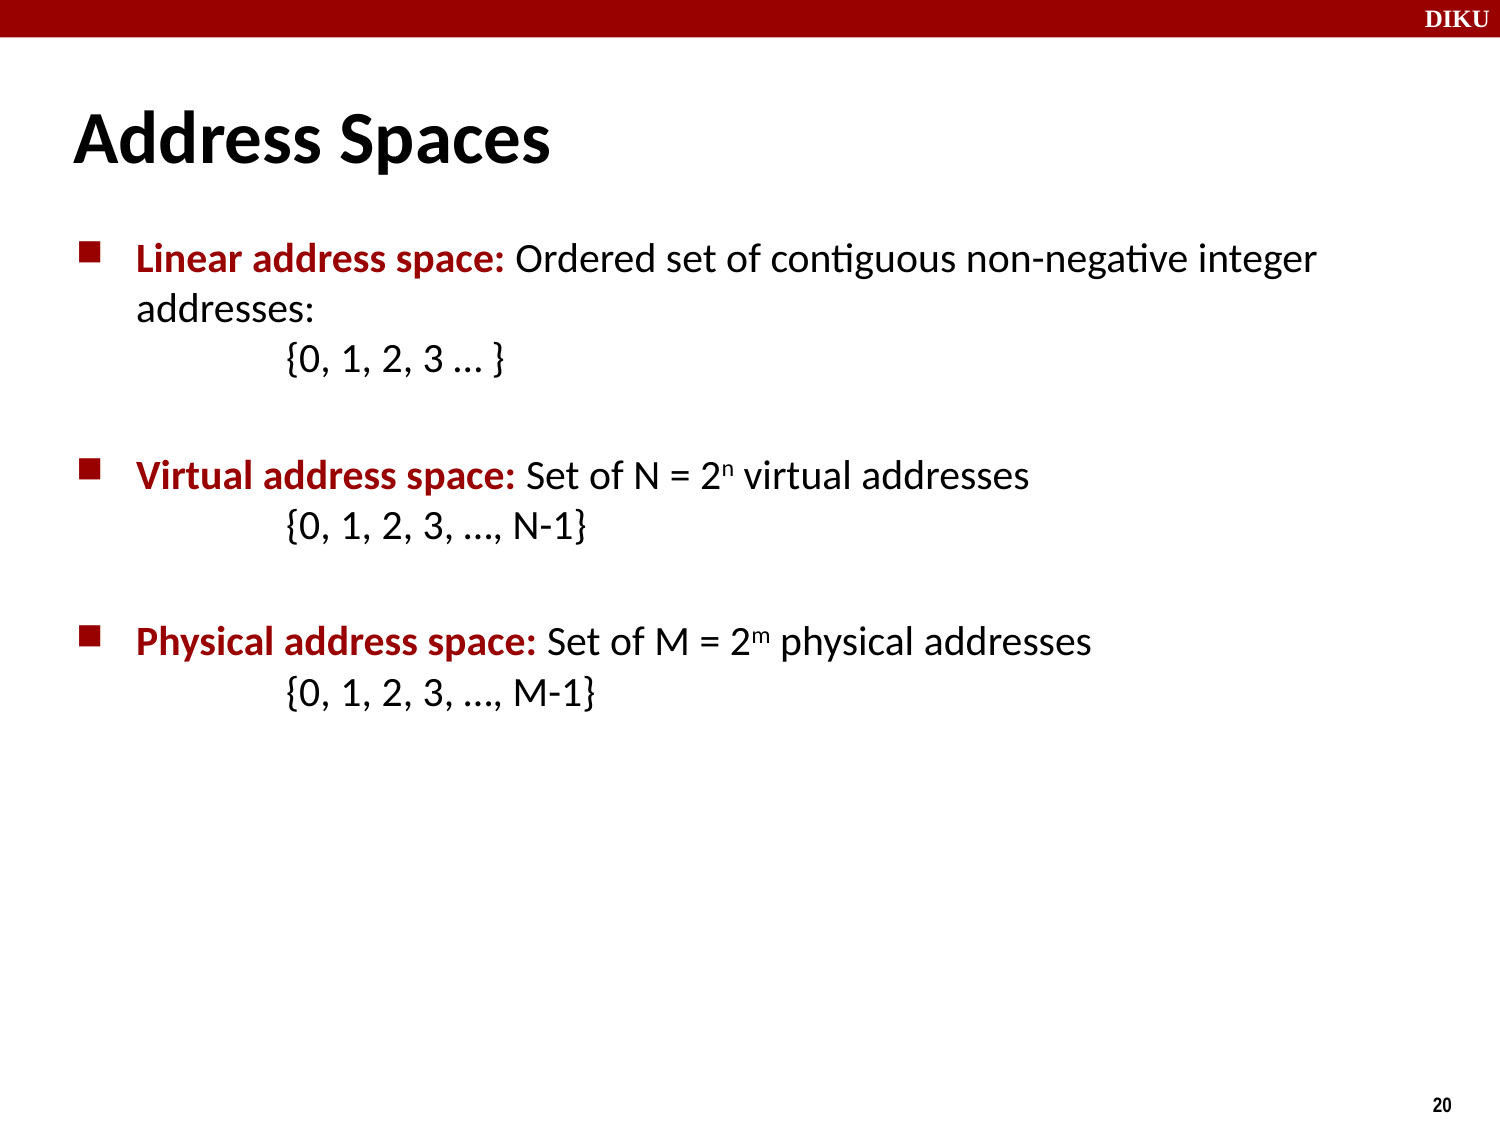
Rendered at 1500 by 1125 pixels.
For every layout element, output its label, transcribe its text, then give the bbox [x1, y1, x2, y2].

text_box Address Spaces [58, 71, 1304, 197]
text_box Linear address space: Ordered set of contiguous non-negative integer addresses: {0, 1, 2, 3 … } Virtual address space: Set of N = 2n virtual addresses {0, 1, 2, 3, …, N-1} Physical address space: Set of M = 2m physical addresses {0, 1, 2, 3, …, M-1} [65, 223, 1425, 1039]
